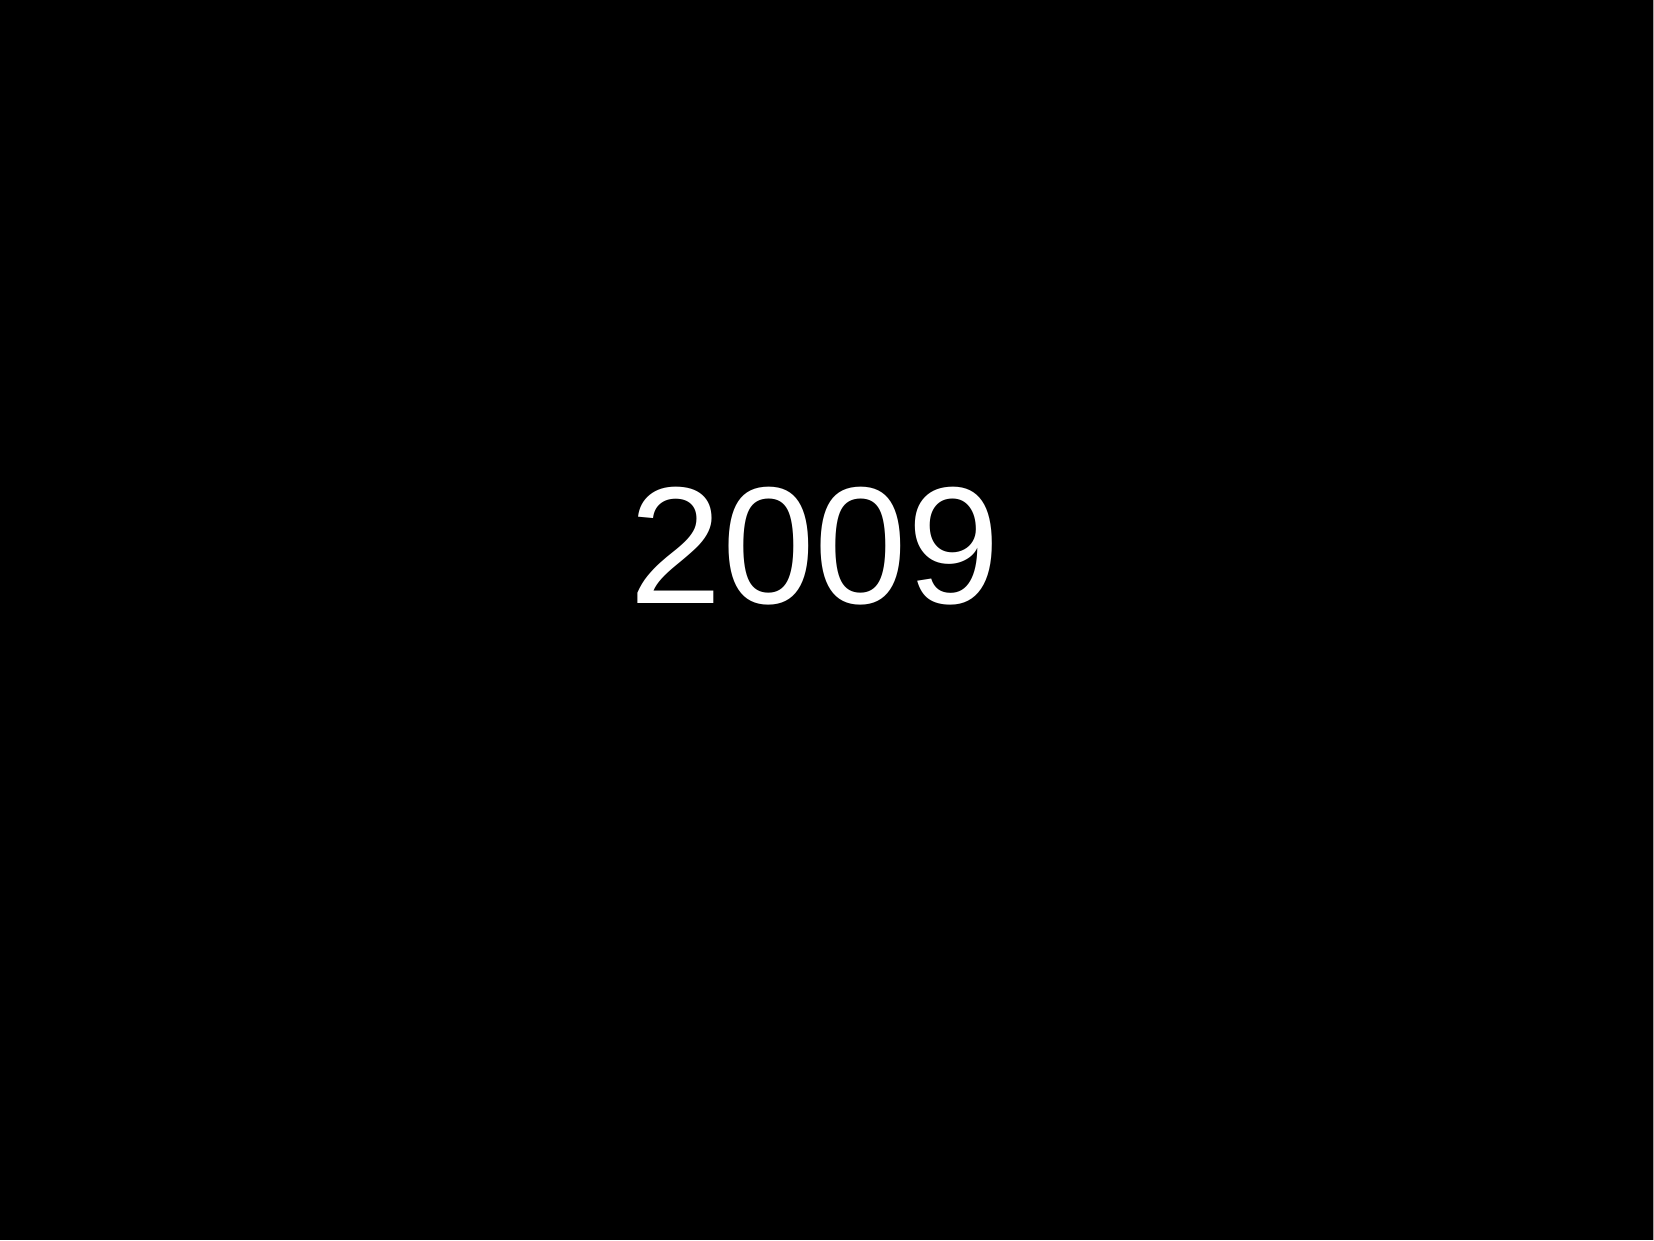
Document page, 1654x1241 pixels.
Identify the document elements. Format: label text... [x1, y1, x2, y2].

title 2009 [70, 421, 1560, 671]
